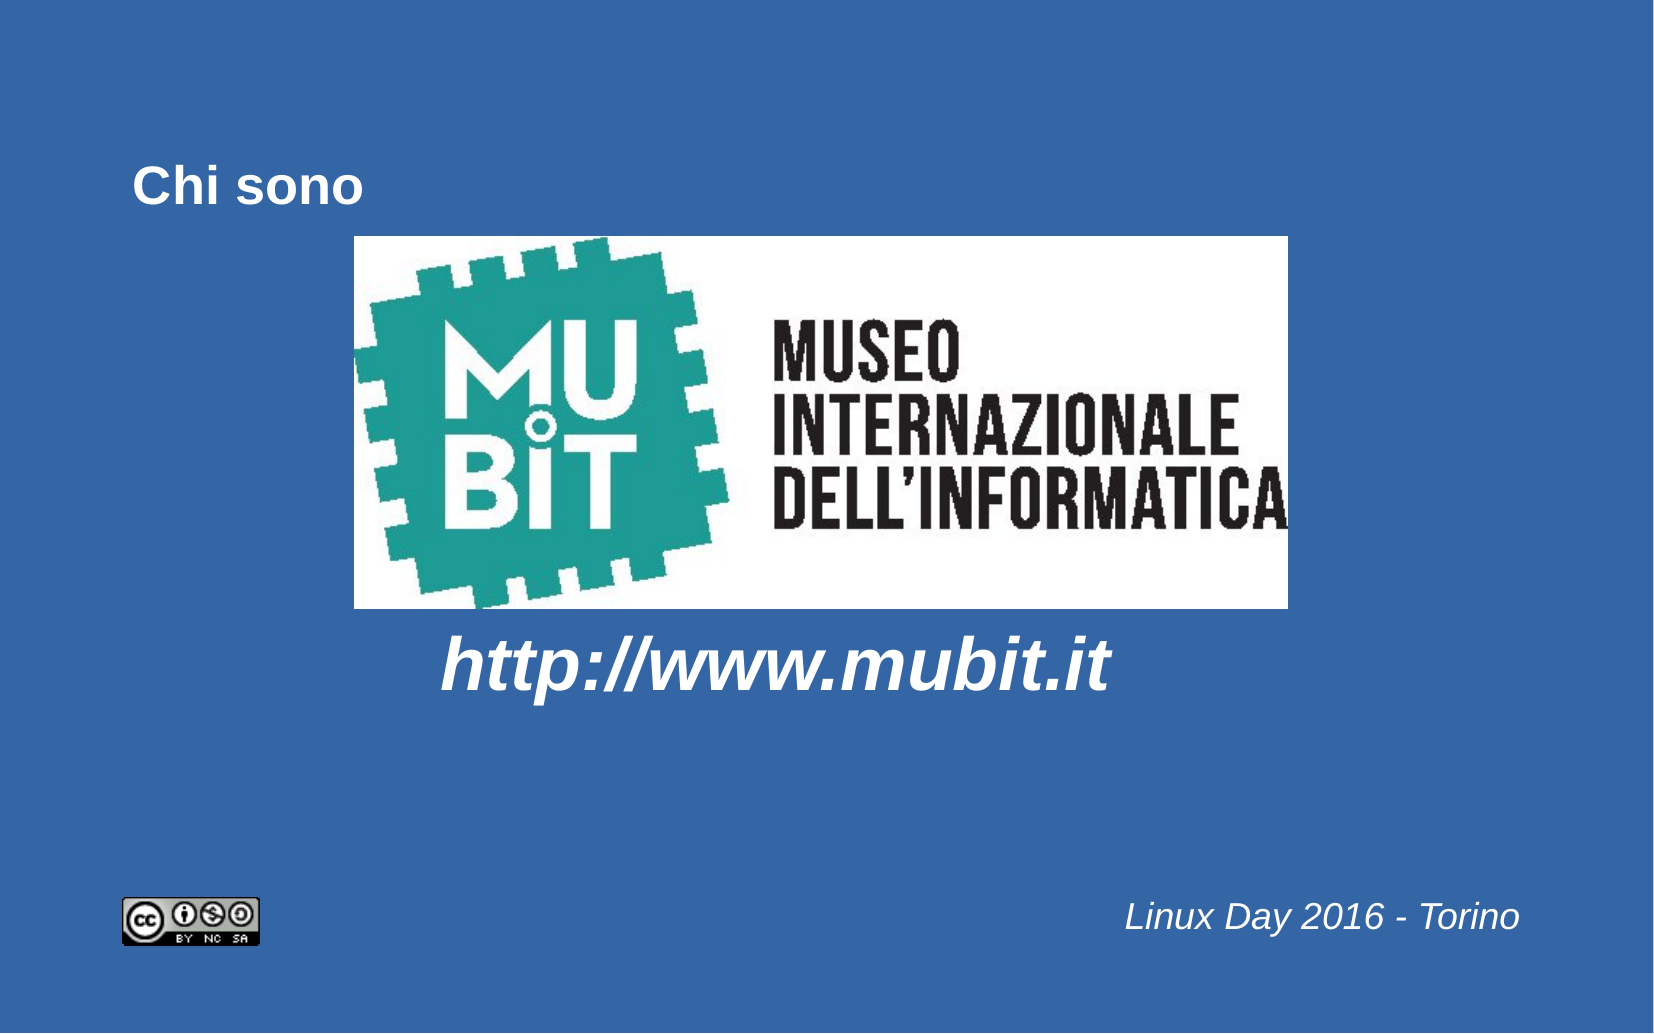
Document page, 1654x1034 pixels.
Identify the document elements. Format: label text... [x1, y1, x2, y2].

text_box Linux Day 2016 - Torino [1109, 887, 1536, 1034]
picture [122, 897, 260, 946]
text_box Chi sono [118, 118, 1536, 870]
picture [354, 236, 1288, 609]
text_box http://www.mubit.it [425, 614, 1127, 714]
